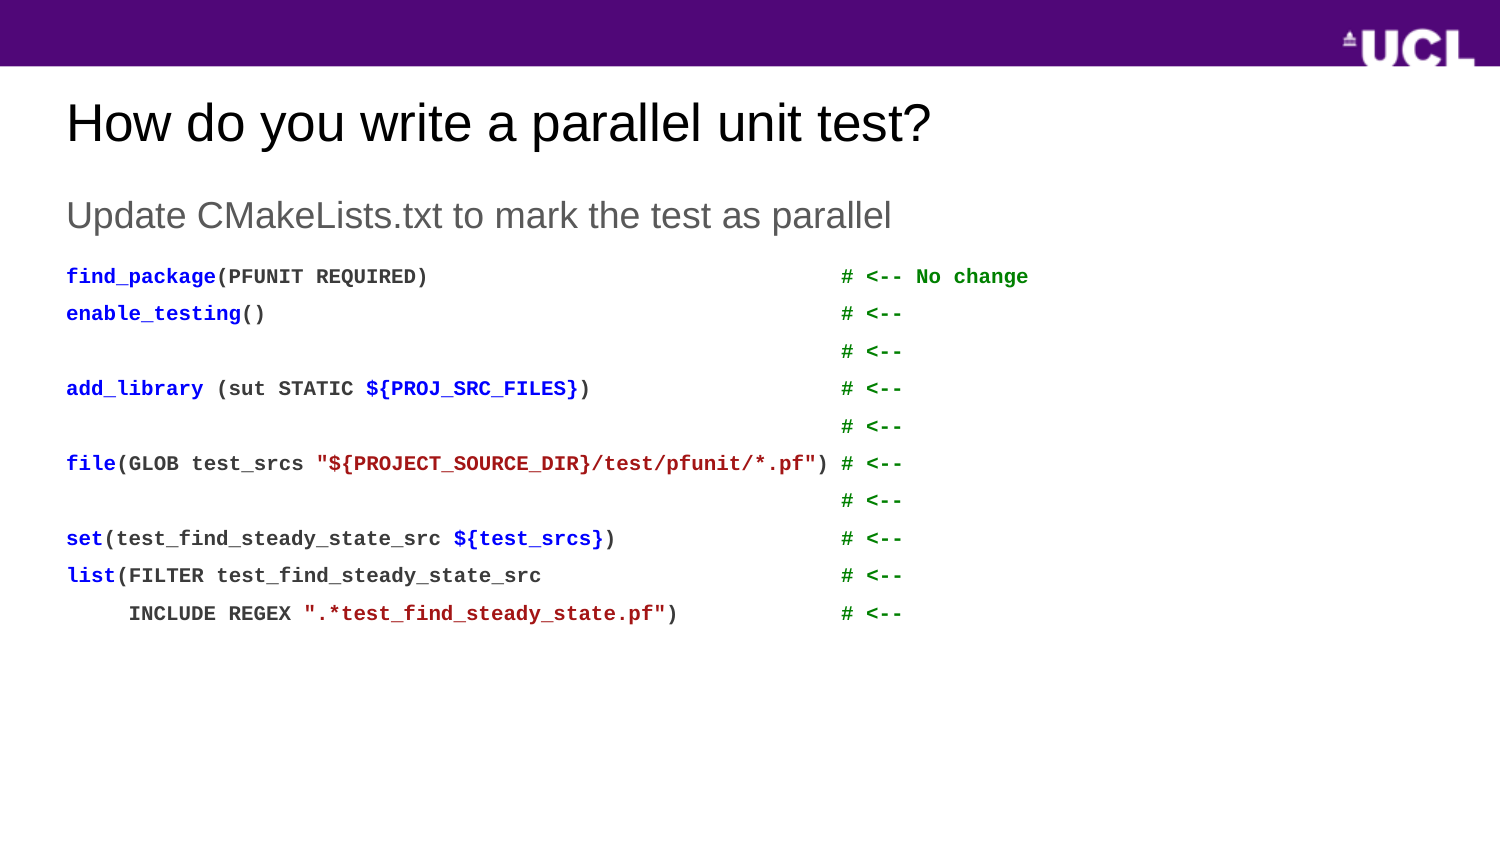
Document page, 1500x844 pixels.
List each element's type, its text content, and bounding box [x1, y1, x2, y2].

list Update CMakeLists.txt to mark the test as parallel [51, 168, 1449, 256]
text_box find_package(PFUNIT REQUIRED) # <-- No change enable_testing() # <-- # <-- add_library (sut STATIC ${PROJ_SRC_FILES}) # <-- # <-- file(GLOB test_srcs "${PROJECT_SOURCE_DIR}/test/pfunit/*.pf") # <-- # <-- set(test_find_steady_state_src ${test_srcs}) # <-- list(FILTER test_find_steady_state_src # <-- INCLUDE REGEX ".*test_find_steady_state.pf") # <-- [51, 259, 1500, 841]
picture [0, 0, 1500, 844]
title How do you write a parallel unit test? [51, 72, 1449, 167]
